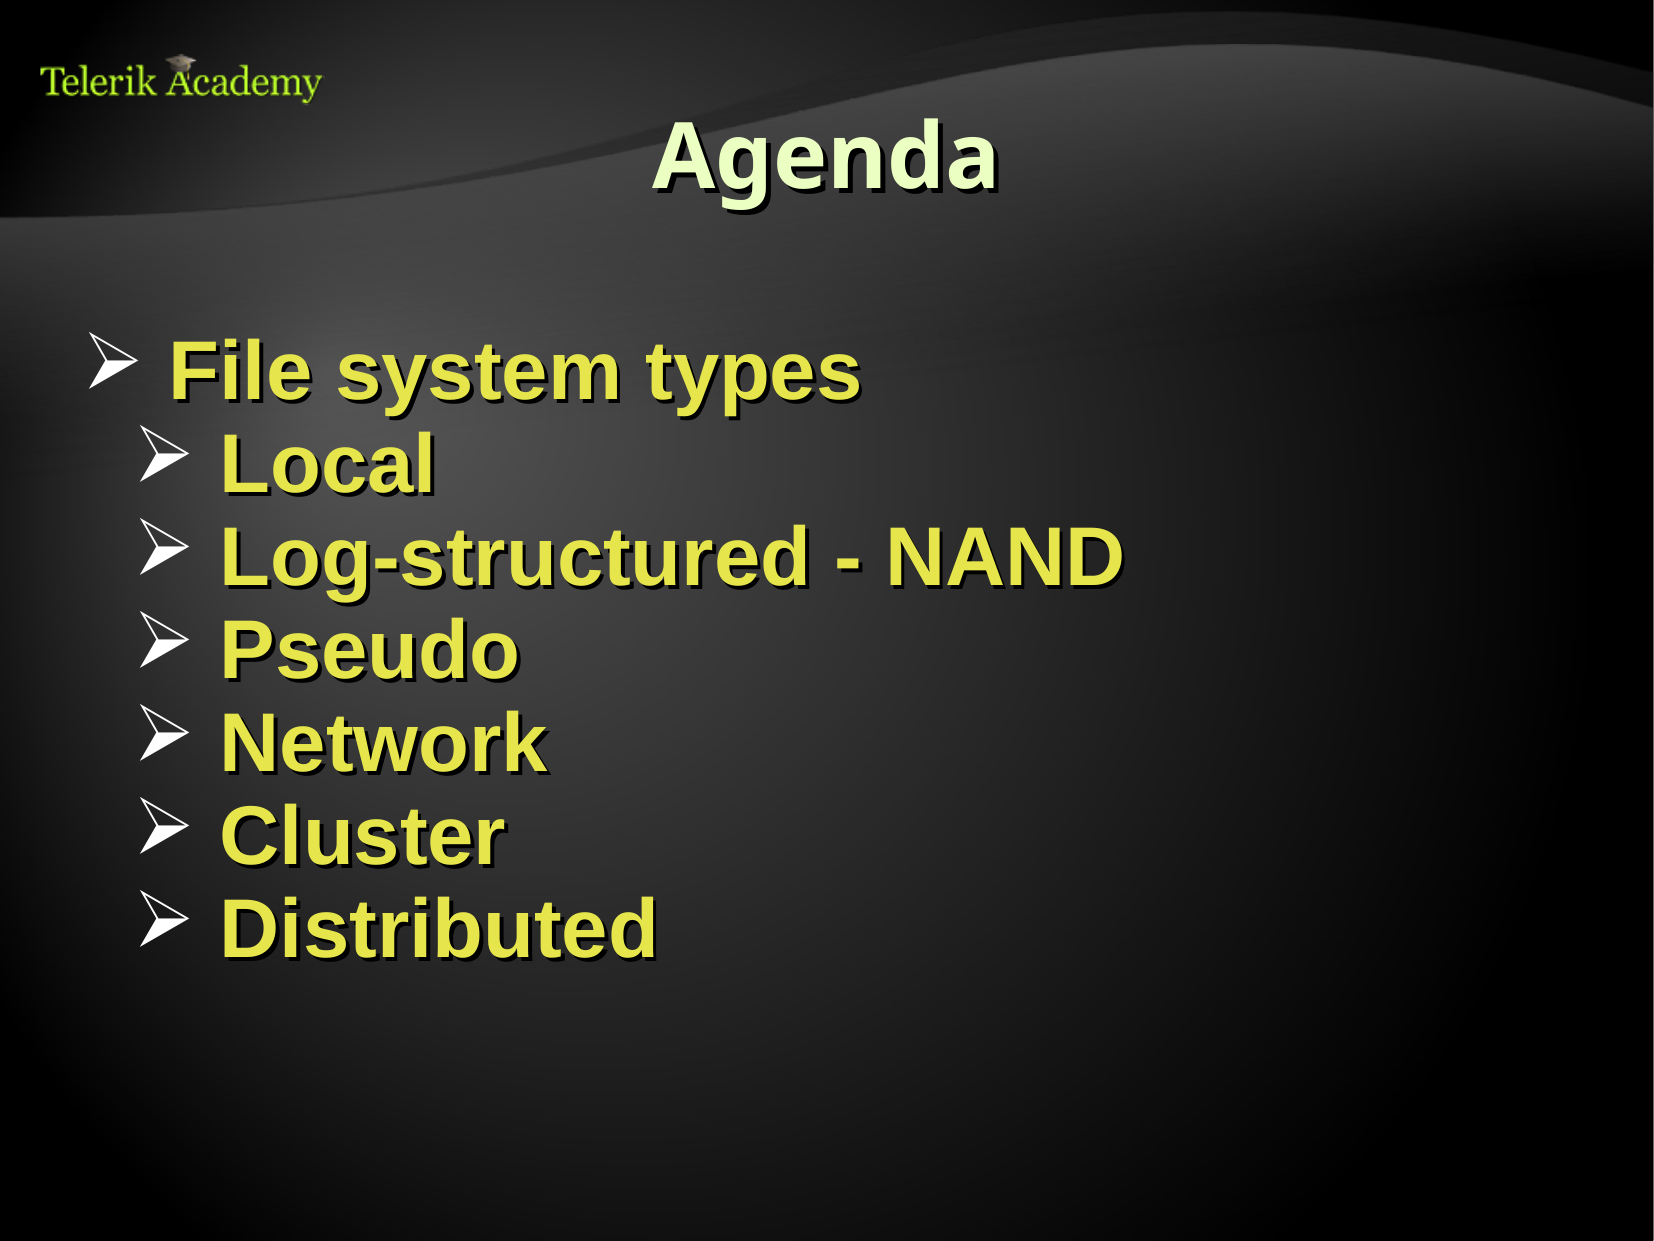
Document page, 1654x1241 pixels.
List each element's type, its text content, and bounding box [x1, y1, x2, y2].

subtitle File system types Local Log-structured - NAND Pseudo Network Cluster Distributed [82, 290, 1538, 1010]
title Agenda [82, 49, 1571, 257]
picture [0, 0, 1654, 1241]
